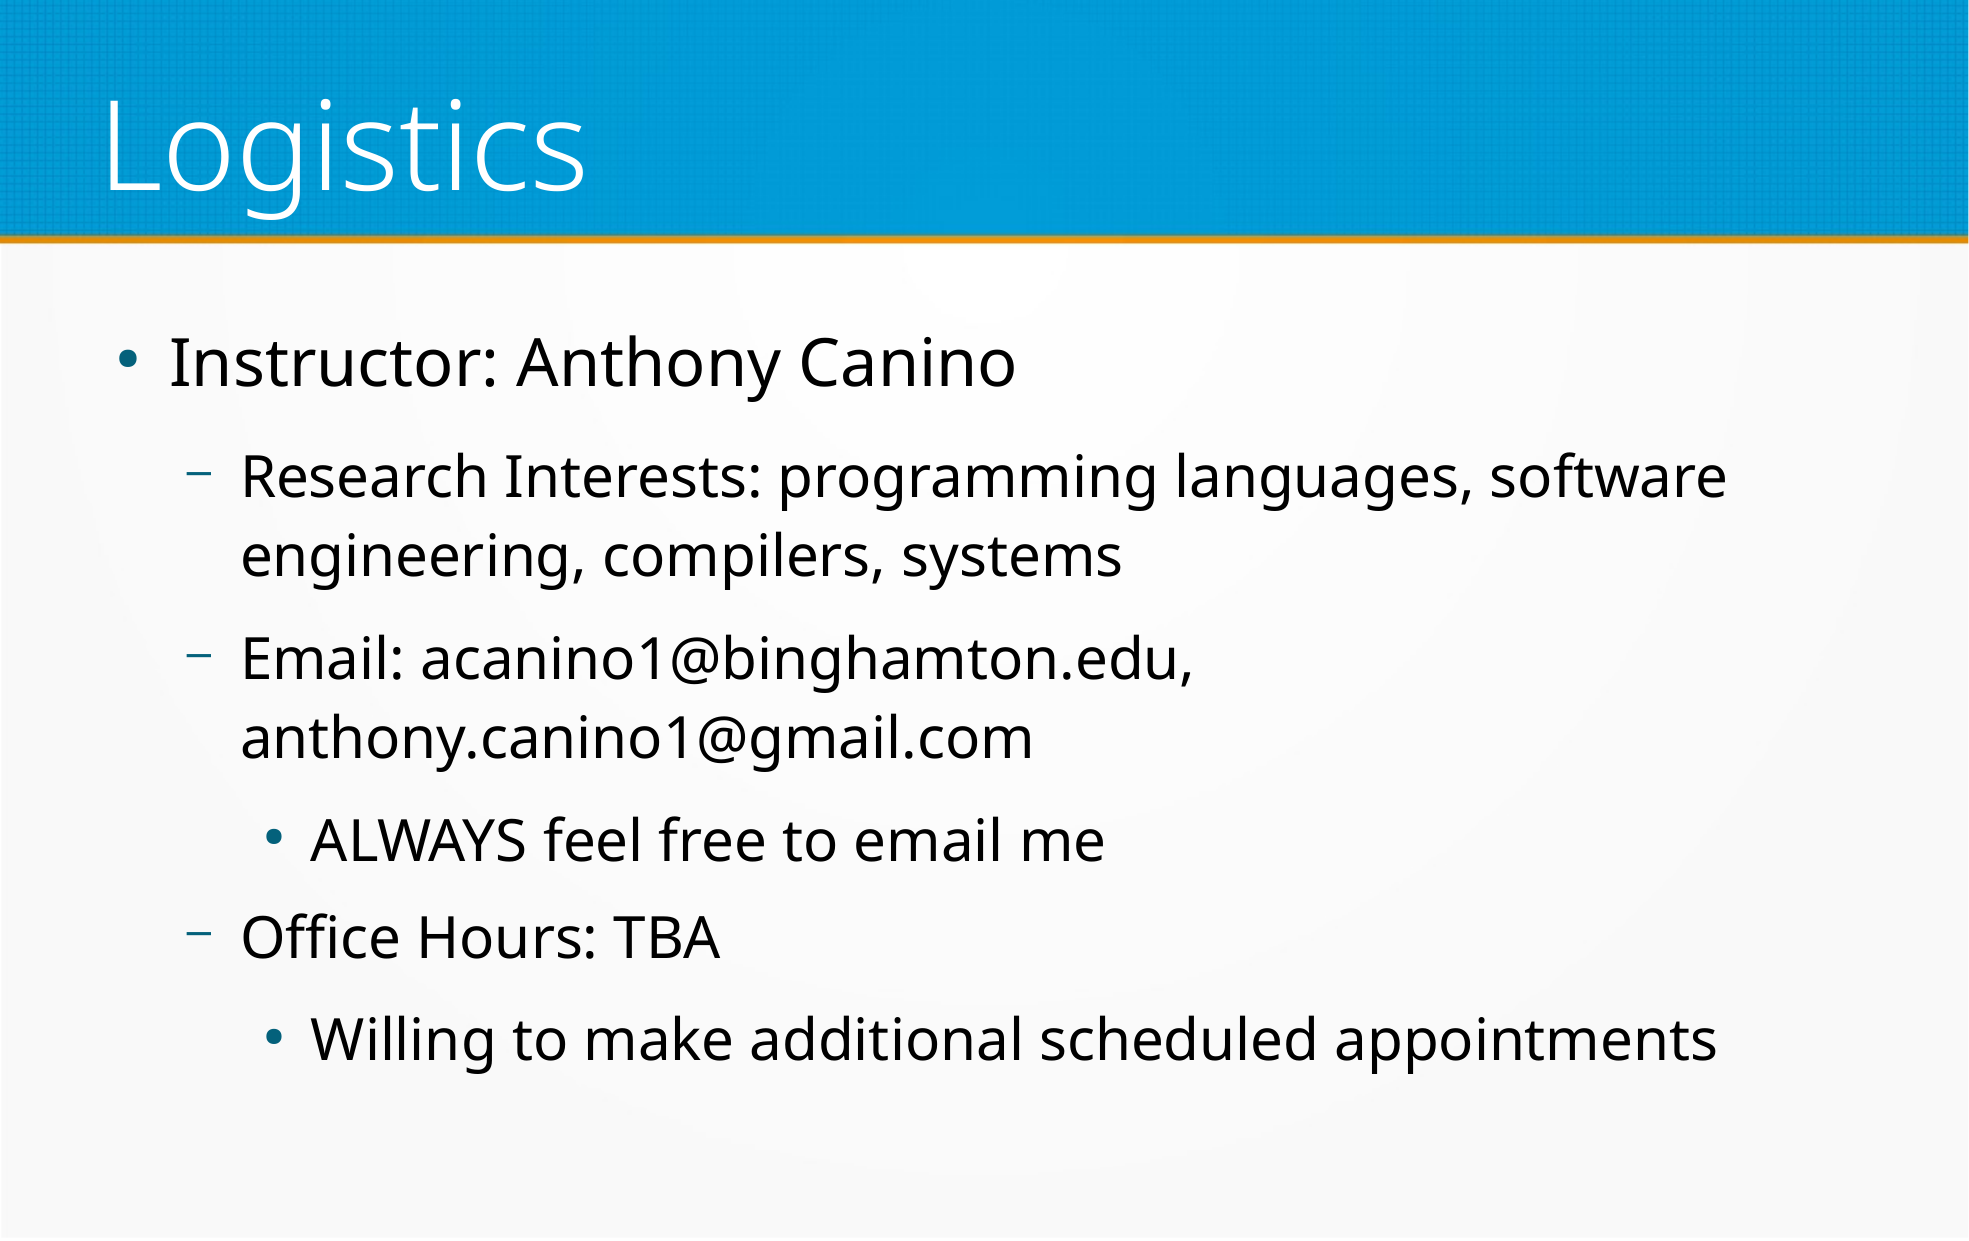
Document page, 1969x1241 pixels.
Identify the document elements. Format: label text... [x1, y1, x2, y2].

title Logistics [98, 19, 1870, 227]
picture [0, 233, 1969, 1241]
list Instructor: Anthony Canino Research Interests: programming languages, software engineering, compilers, systems Email: acanino1@binghamton.edu, anthony.canino1@gmail.com ALWAYS feel free to email me Office Hours: TBA Willing to make additional scheduled appointments [98, 315, 1861, 1081]
